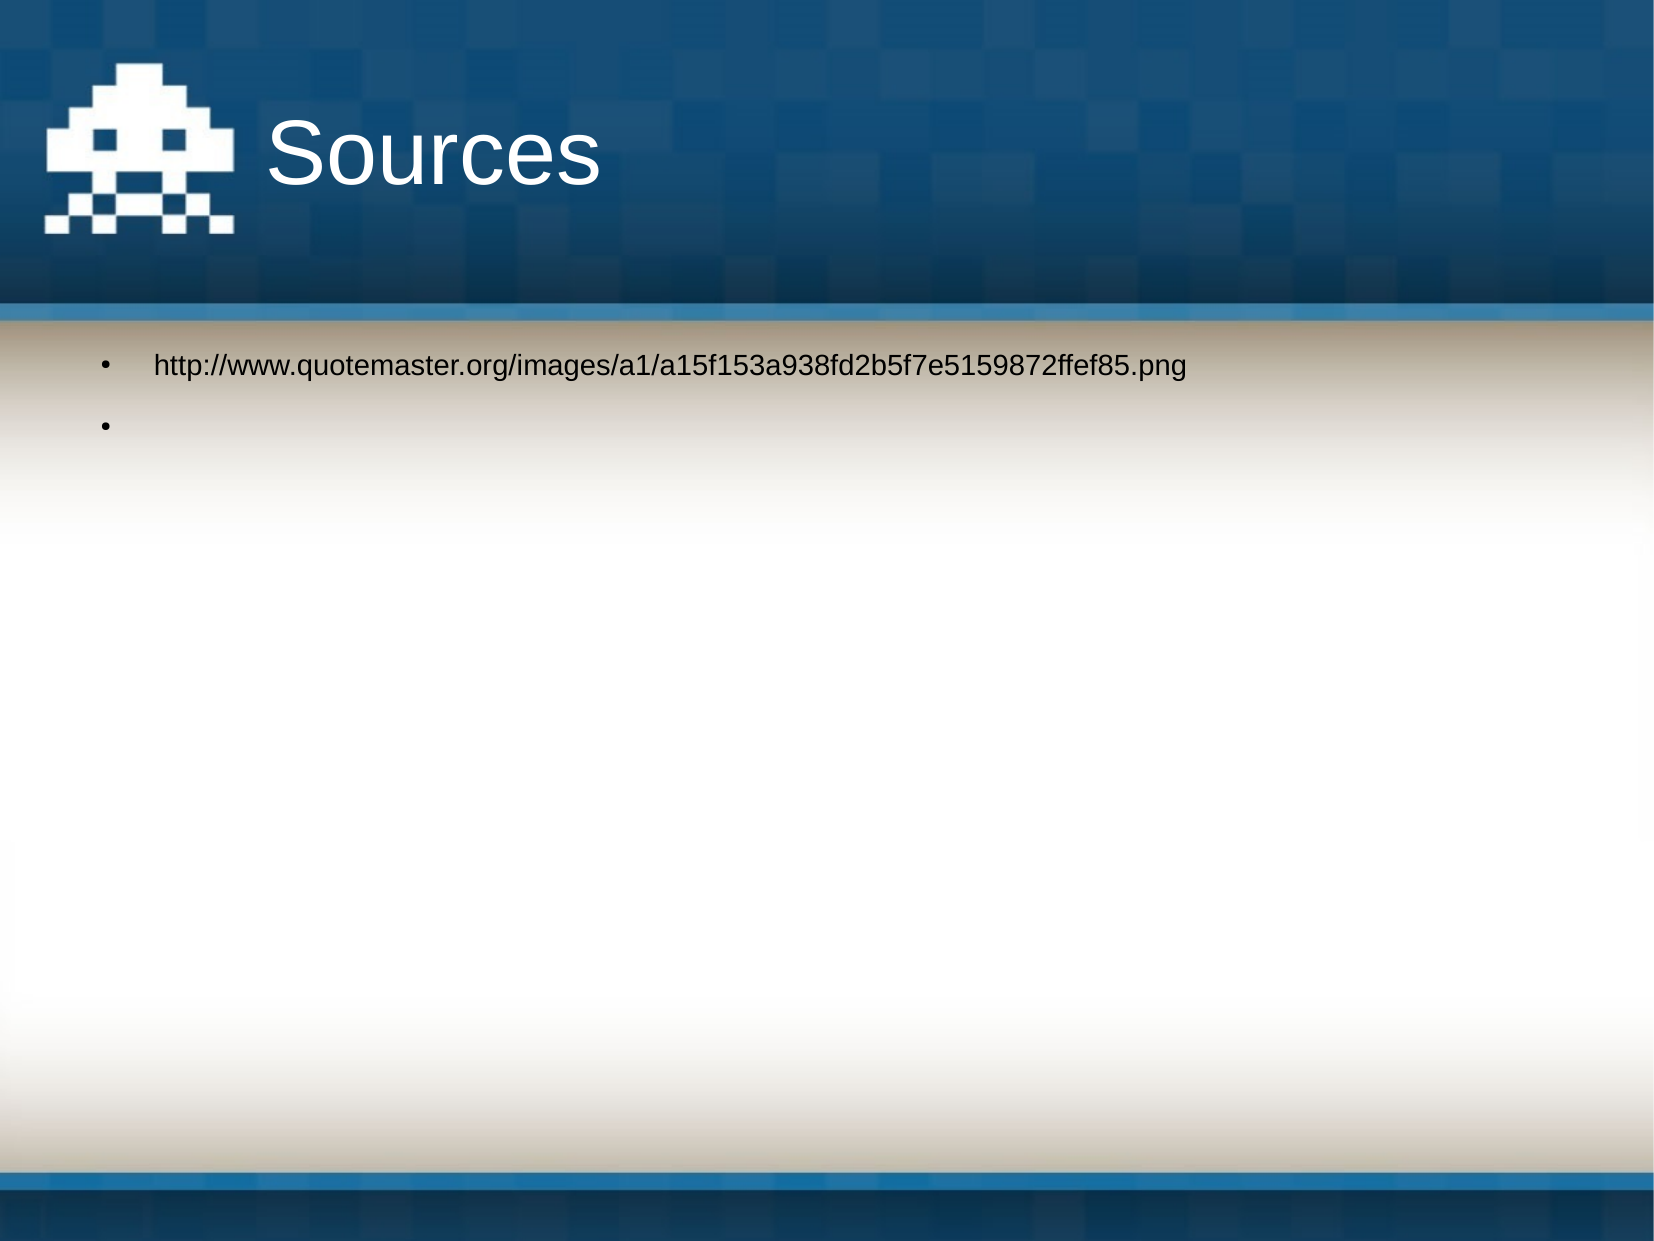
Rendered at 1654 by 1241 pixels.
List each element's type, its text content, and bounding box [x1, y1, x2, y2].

list http://www.quotemaster.org/images/a1/a15f153a938fd2b5f7e5159872ffef85.png [82, 349, 1571, 1069]
title Sources [265, 49, 1571, 257]
picture [0, 0, 1654, 1241]
